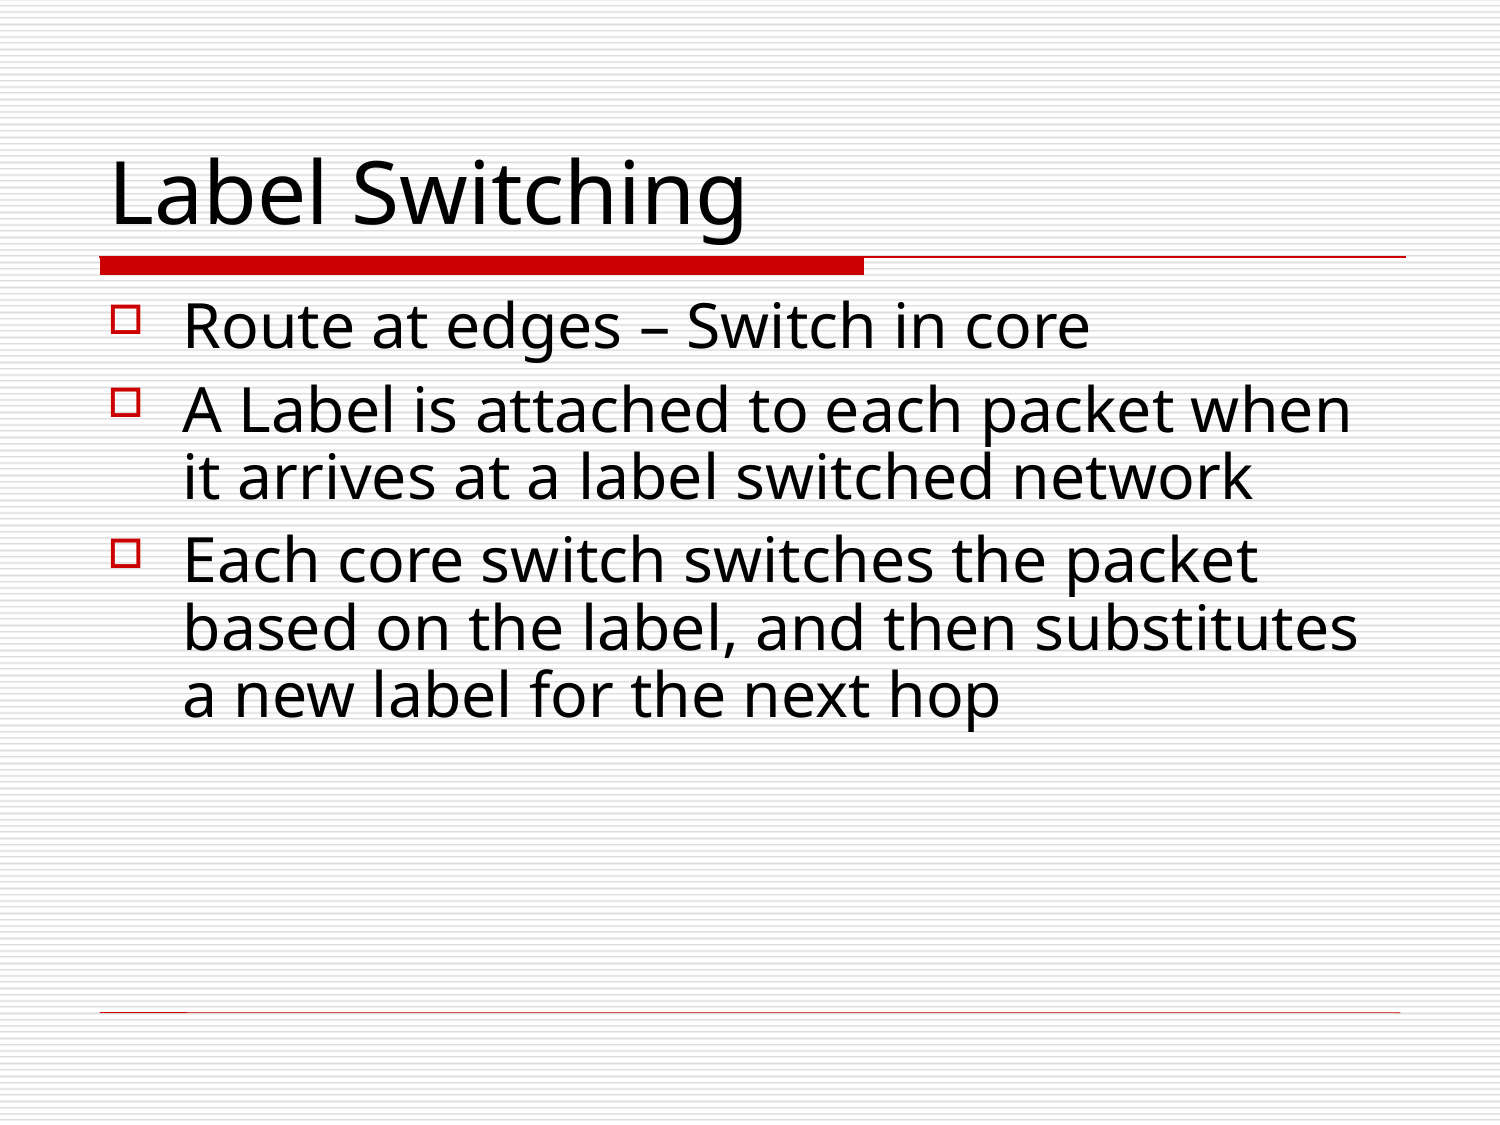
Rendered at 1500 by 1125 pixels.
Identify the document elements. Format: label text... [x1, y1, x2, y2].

title Label Switching [94, 50, 1407, 250]
list Route at edges – Switch in core A Label is attached to each packet when it arrives at a label switched network Each core switch switches the packet based on the label, and then substitutes a new label for the next hop [92, 287, 1406, 874]
picture [0, 0, 1500, 1125]
